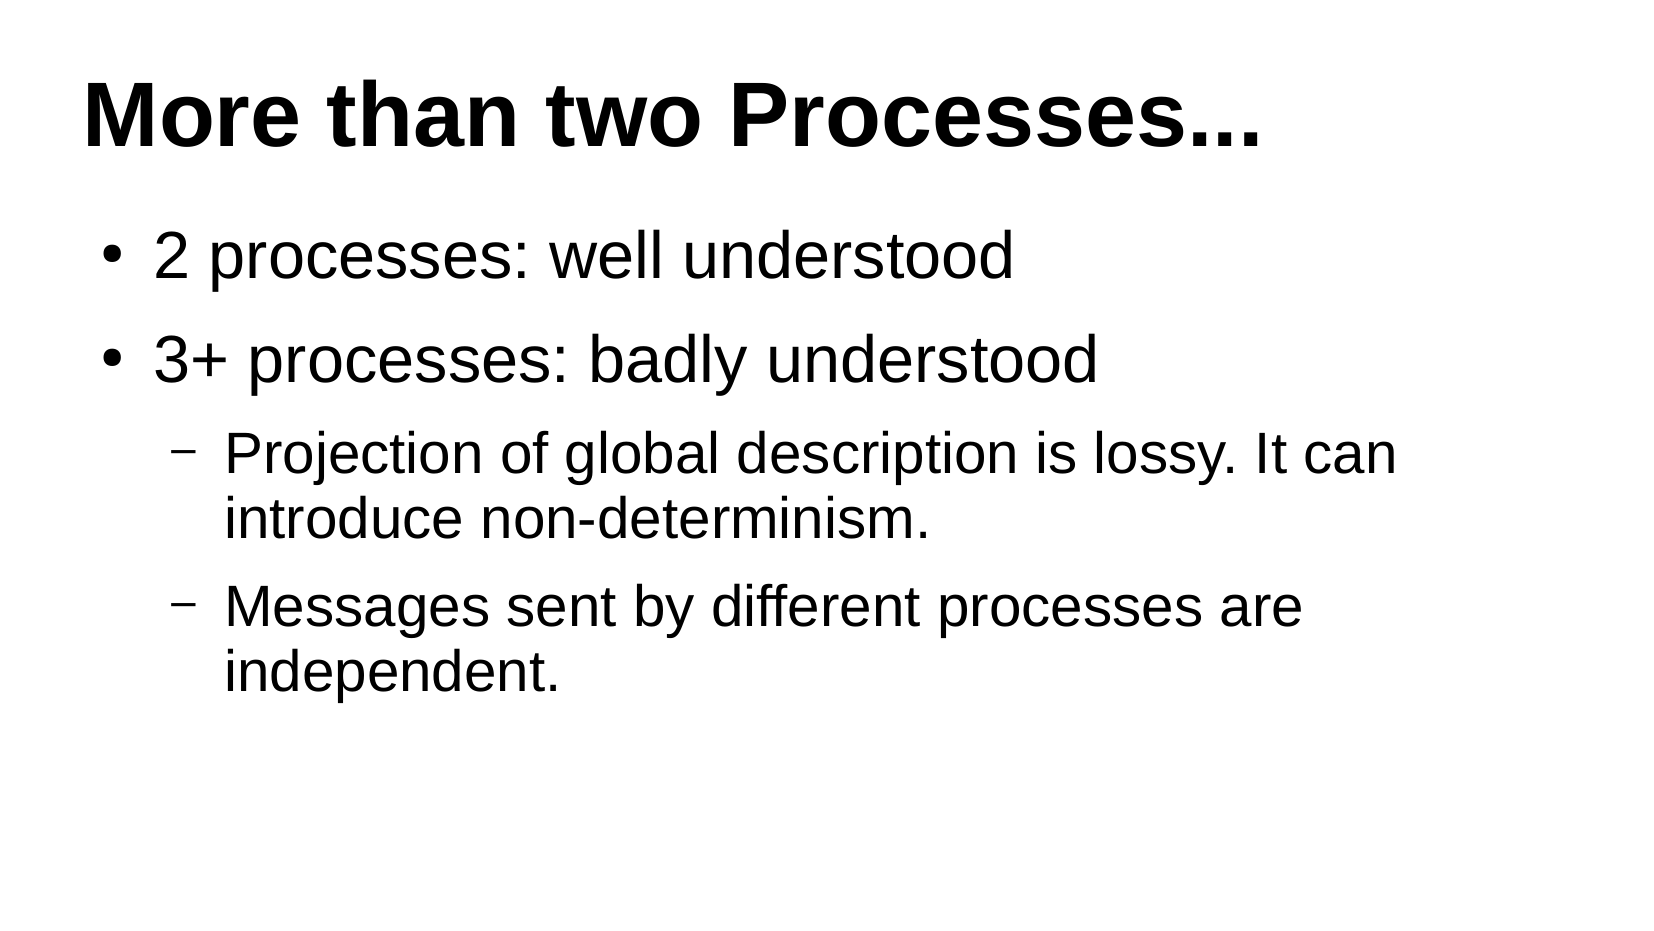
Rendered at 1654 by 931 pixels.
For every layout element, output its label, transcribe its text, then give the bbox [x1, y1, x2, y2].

list 2 processes: well understood 3+ processes: badly understood Projection of global description is lossy. It can introduce non-determinism. Messages sent by different processes are independent. [82, 217, 1571, 758]
title More than two Processes... [82, 37, 1571, 193]
